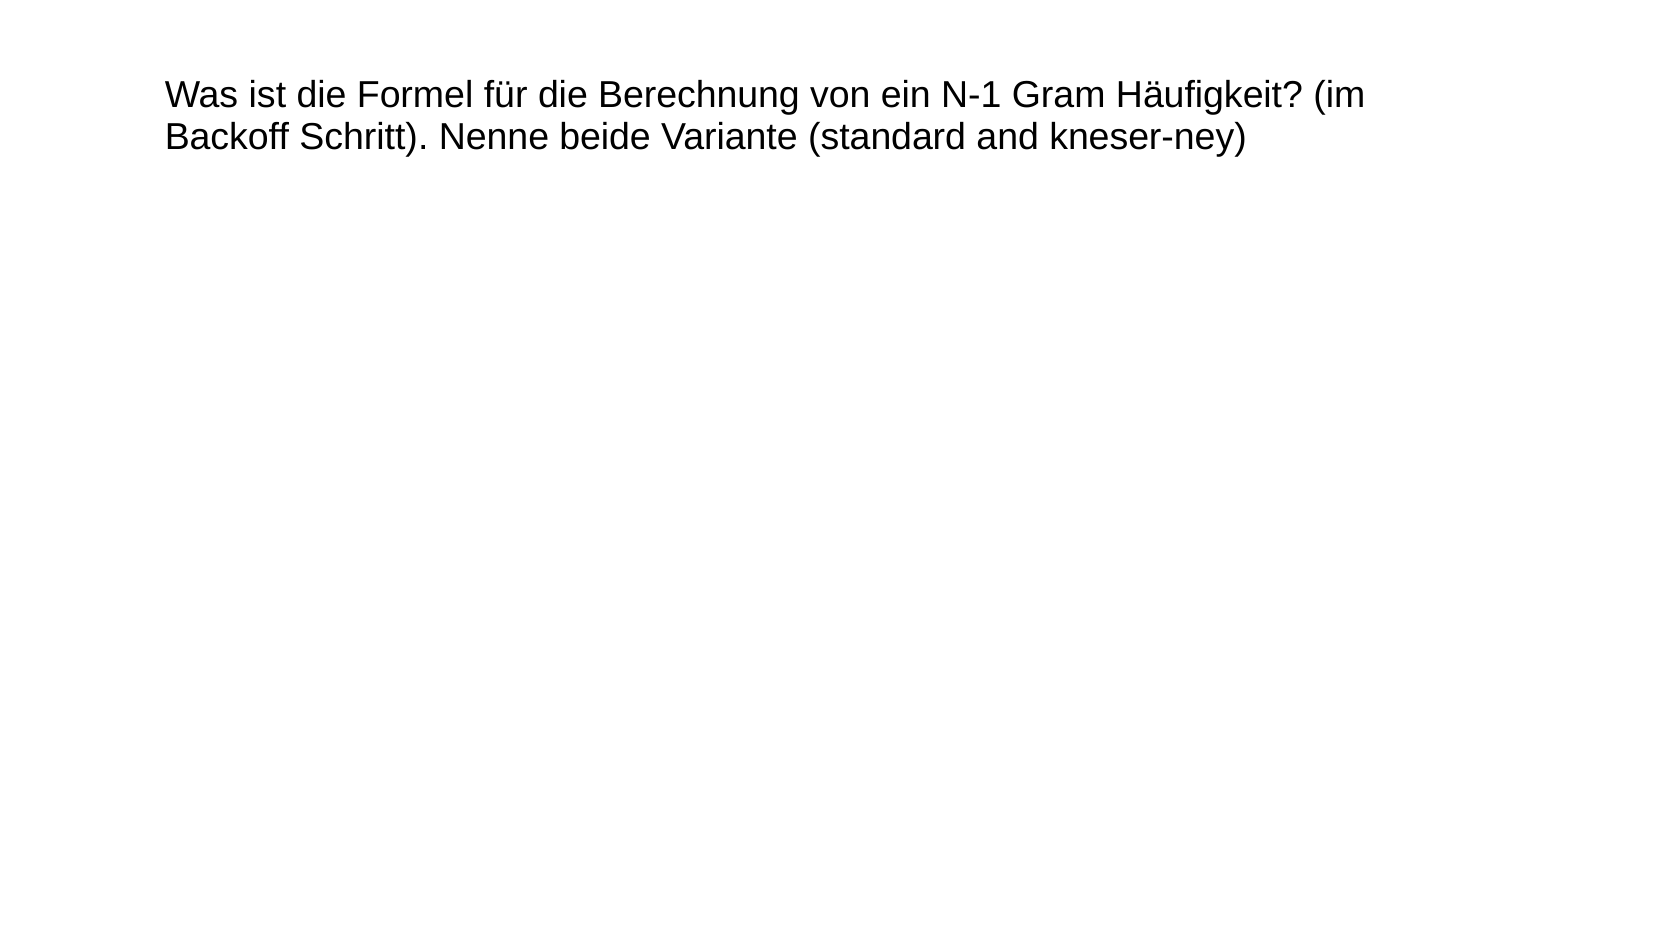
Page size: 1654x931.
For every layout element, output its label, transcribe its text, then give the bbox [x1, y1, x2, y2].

text_box Was ist die Formel für die Berechnung von ein N-1 Gram Häufigkeit? (im Backoff Schritt). Nenne beide Variante (standard and kneser-ney) [150, 66, 1411, 166]
